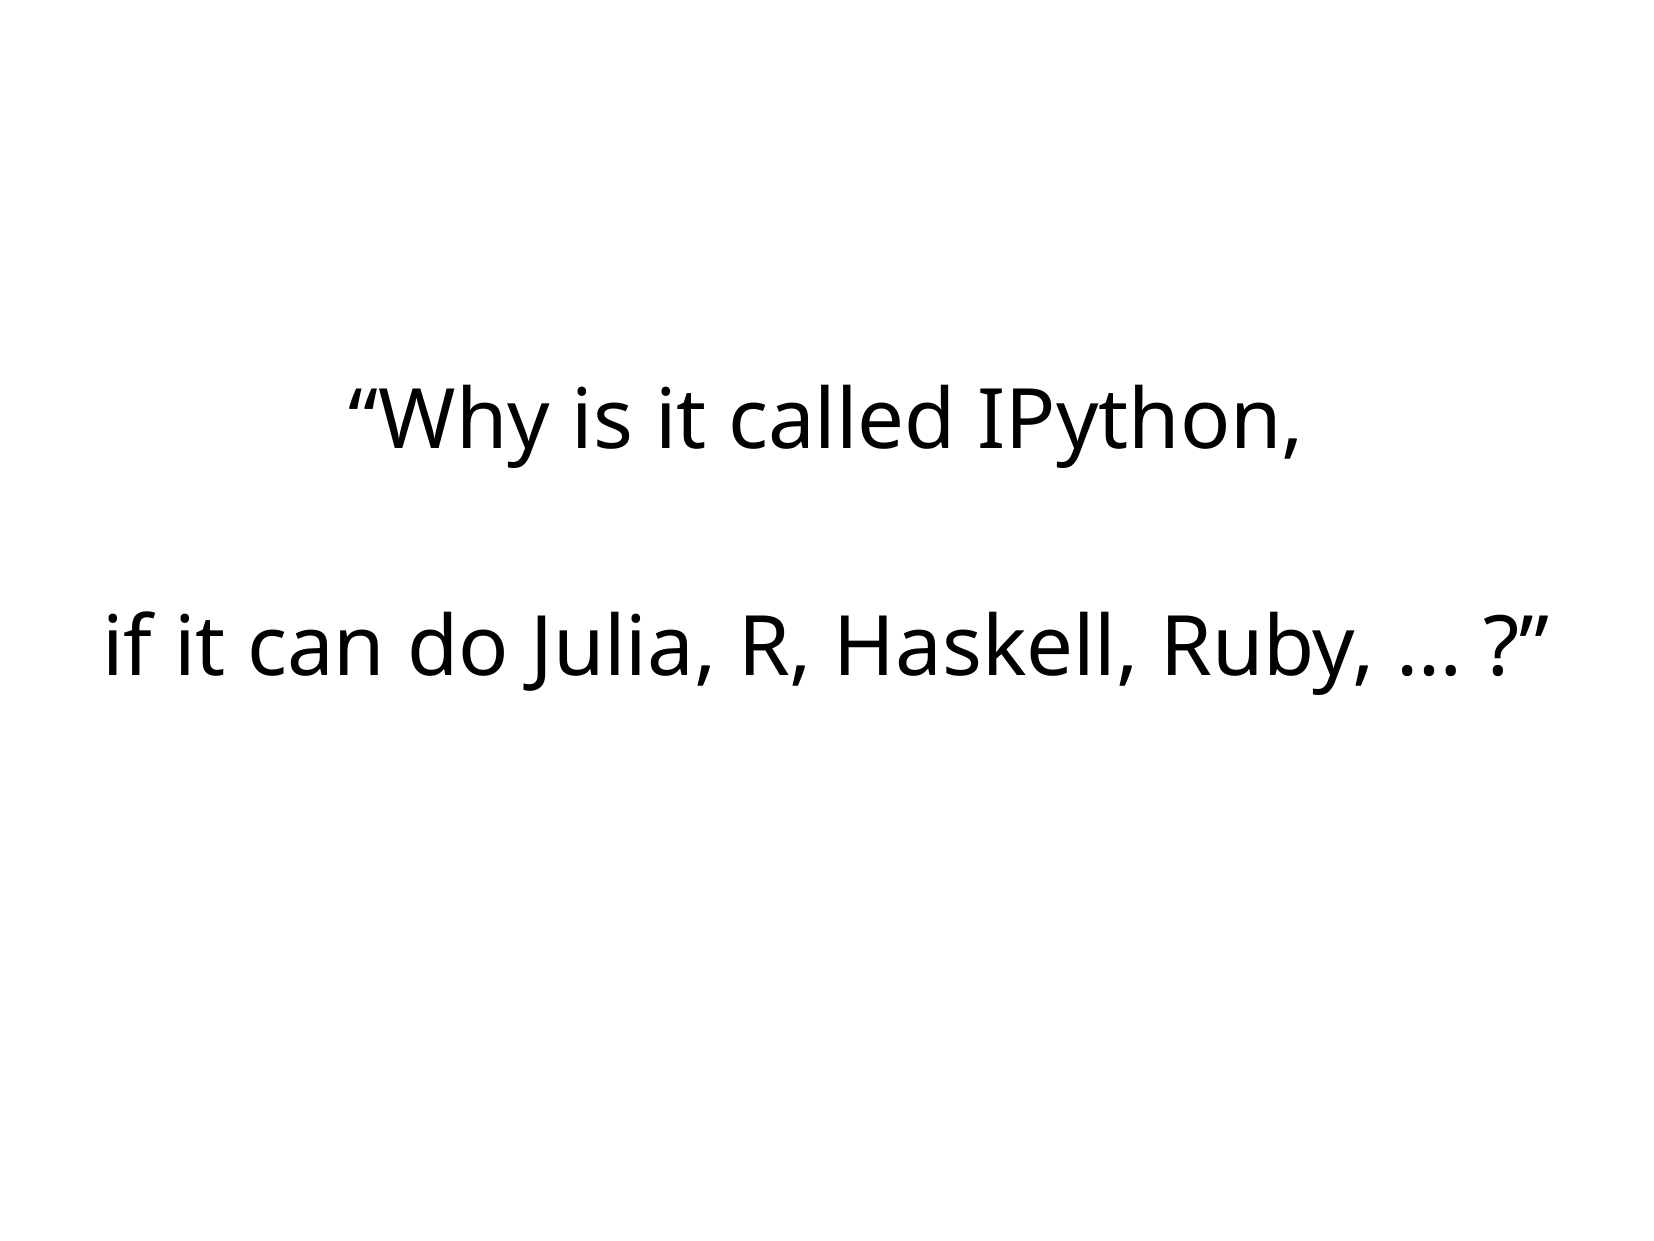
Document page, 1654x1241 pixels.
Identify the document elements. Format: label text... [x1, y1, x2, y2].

subtitle “Why is it called IPython, if it can do Julia, R, Haskell, Ruby, … ?” [82, 49, 1571, 1010]
